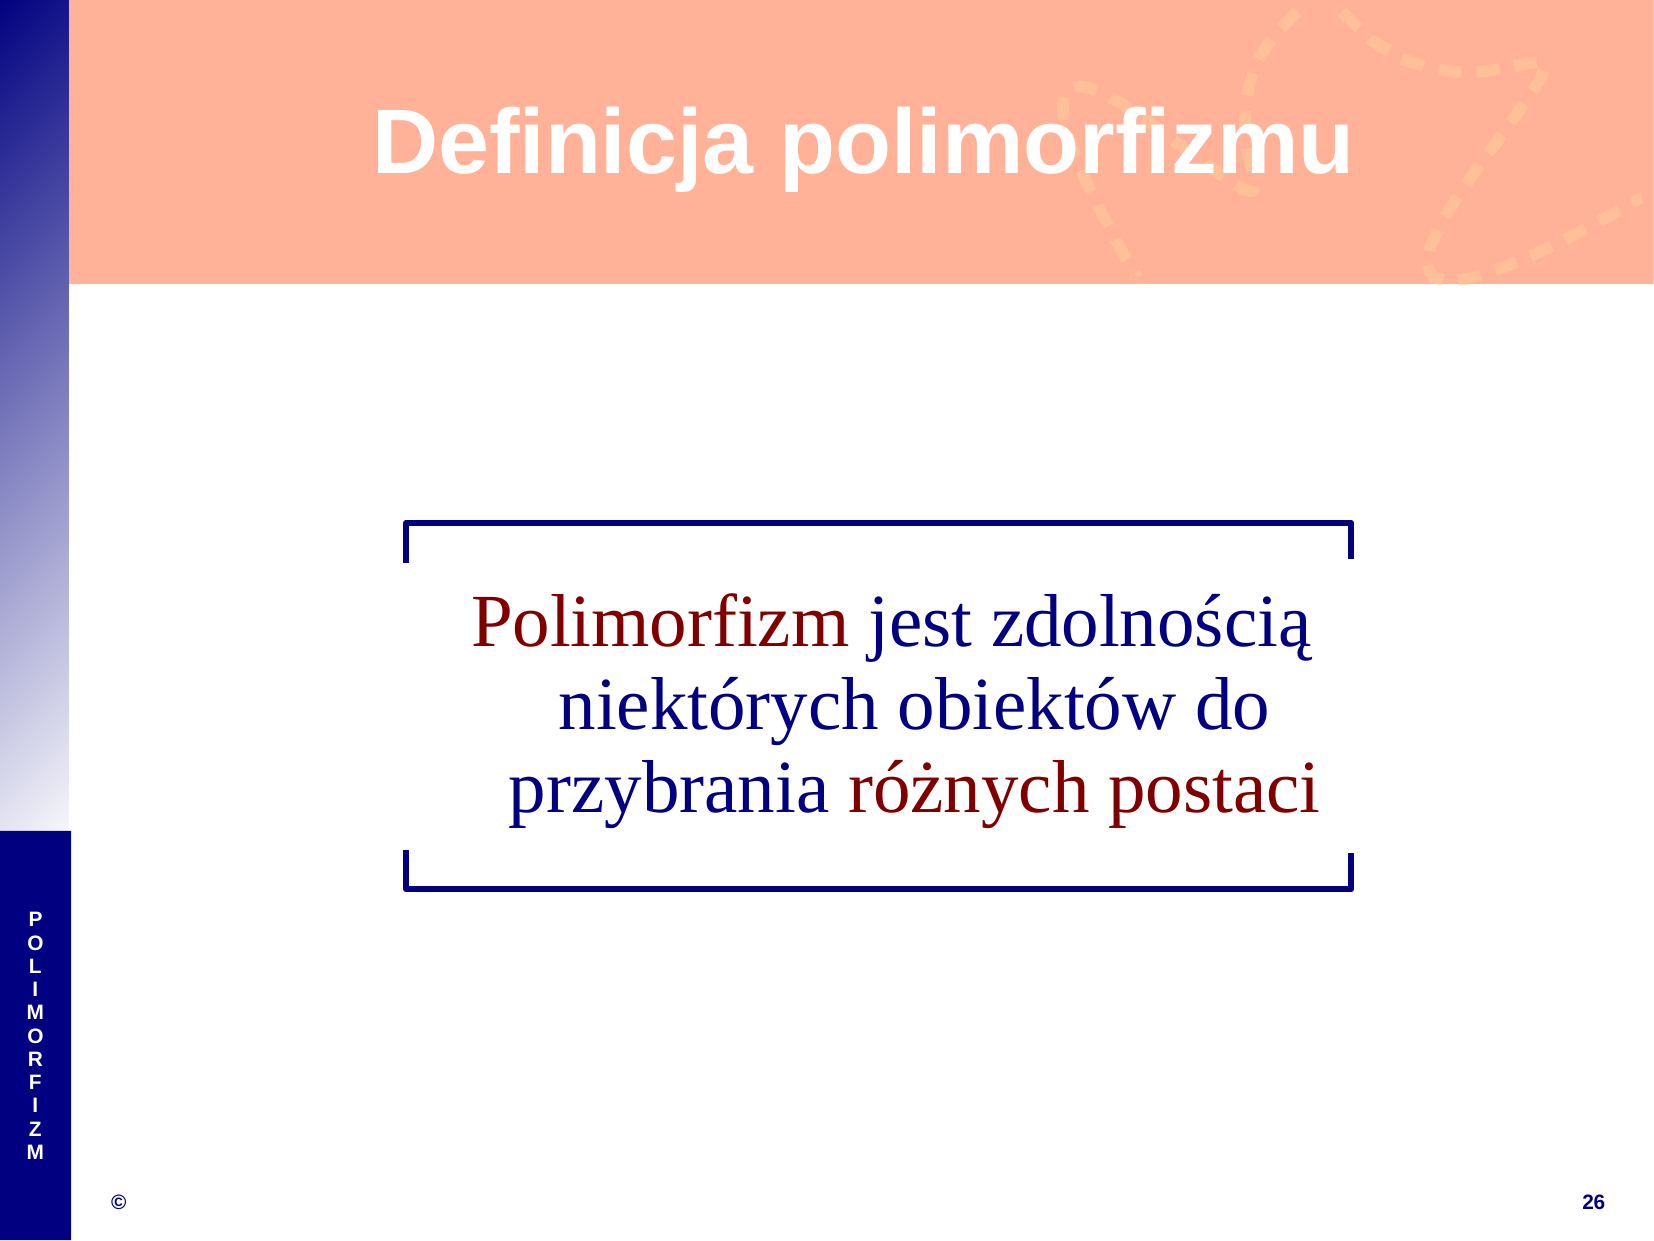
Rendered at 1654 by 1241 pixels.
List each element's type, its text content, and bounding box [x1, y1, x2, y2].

text_box Polimorfizm jest zdolnością niektórych obiektów do przybrania różnych postaci [423, 496, 1335, 914]
title Definicja polimorfizmu [111, 37, 1617, 246]
text_box P O L I M O R F I Z M [0, 830, 71, 1241]
